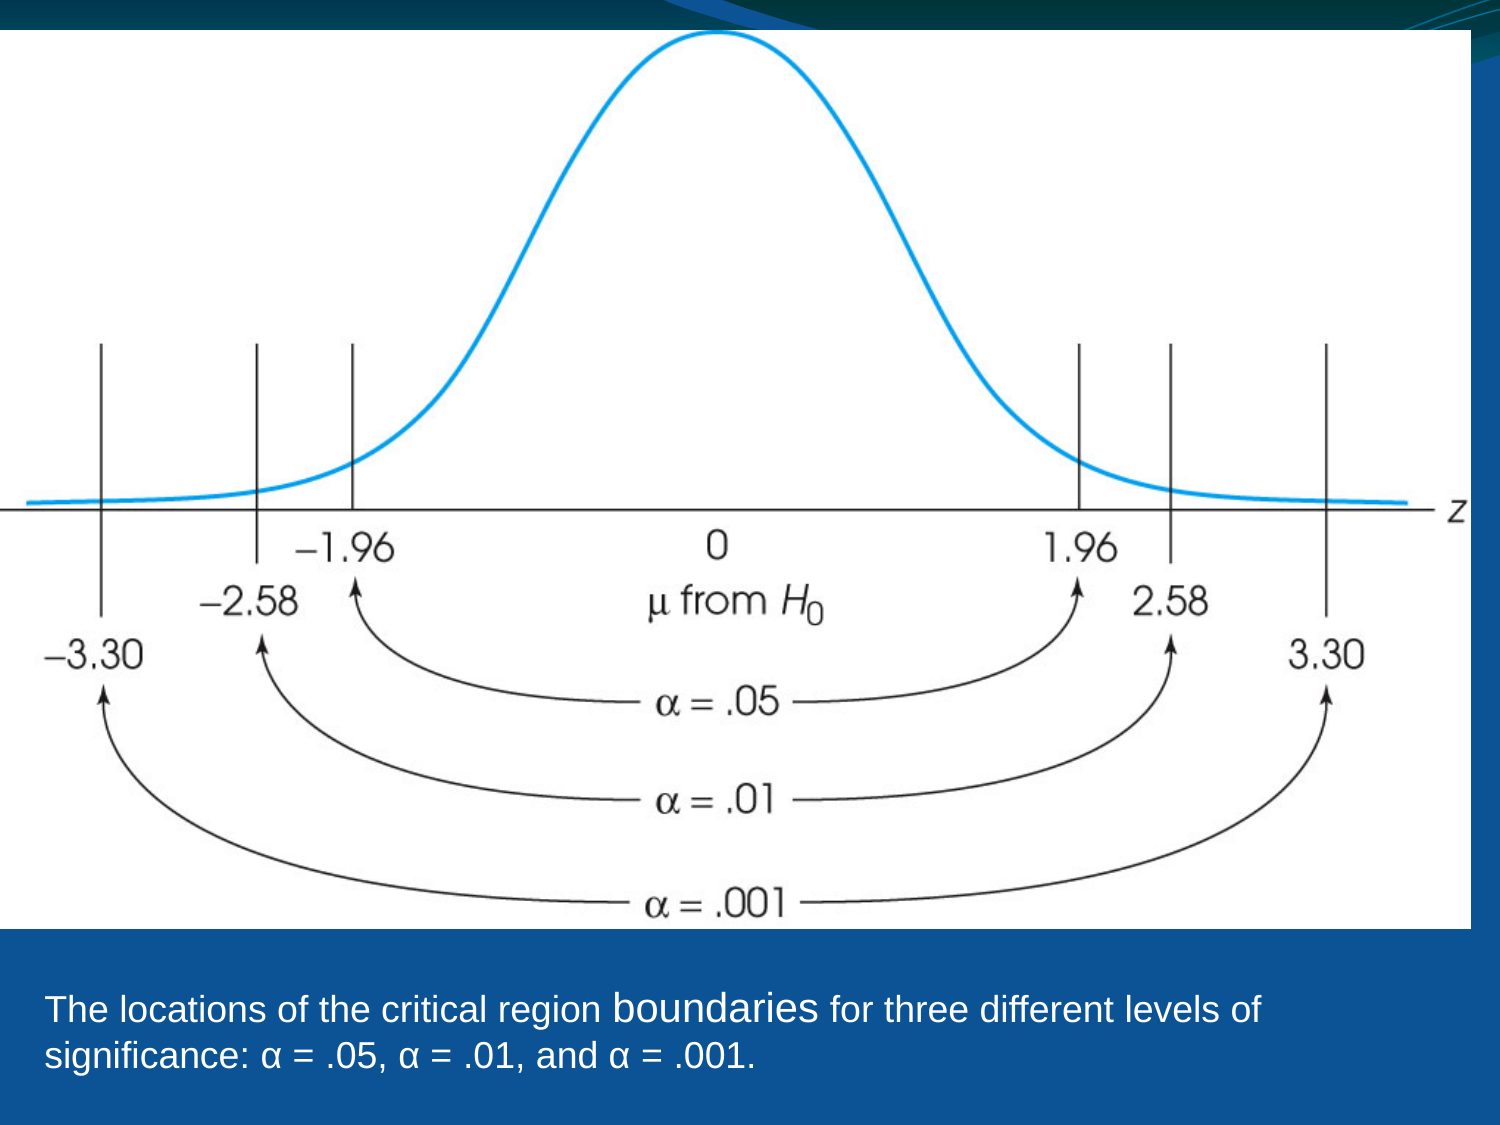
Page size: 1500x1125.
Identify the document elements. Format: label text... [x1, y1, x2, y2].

text_box The locations of the critical region boundaries for three different levels of significance: α = .05, α = .01, and α = .001. [29, 973, 1459, 1084]
picture [0, 31, 1471, 929]
